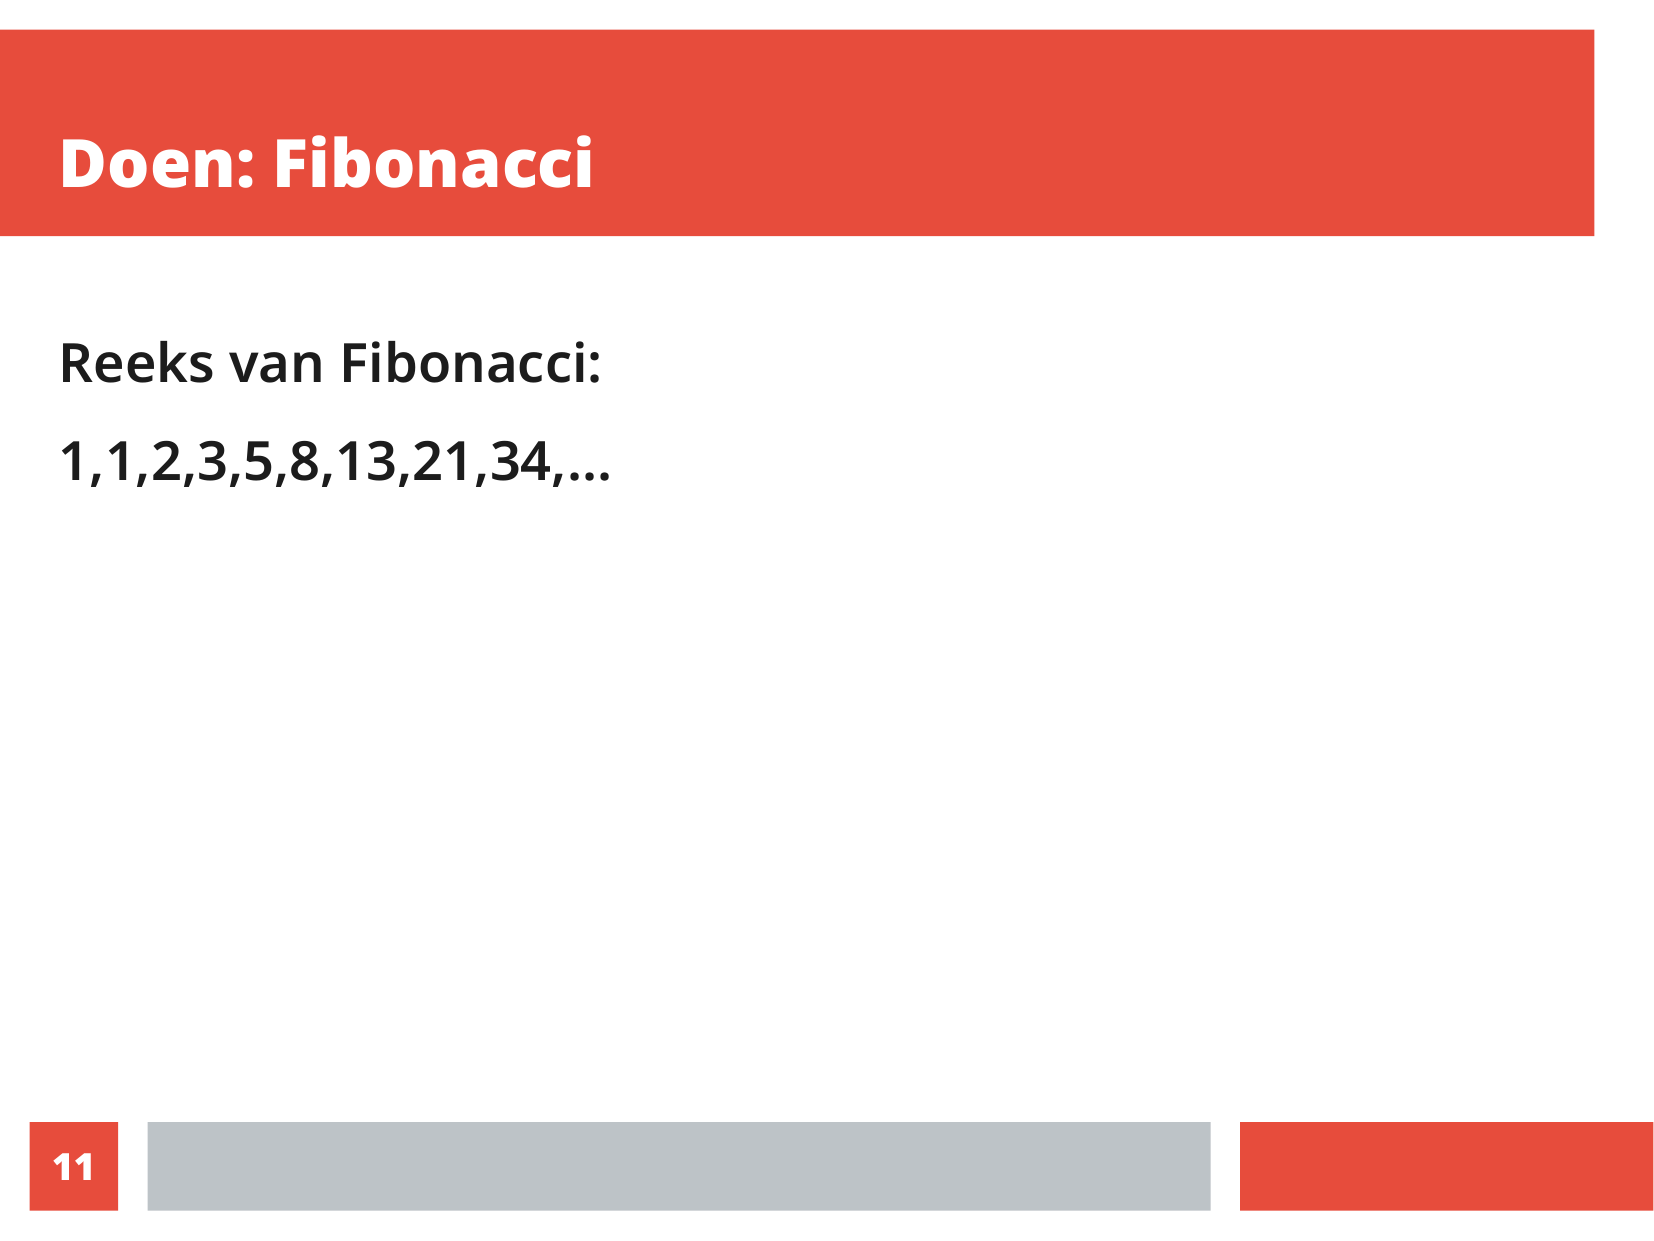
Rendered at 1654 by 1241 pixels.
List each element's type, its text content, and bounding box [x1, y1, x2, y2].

list Reeks van Fibonacci: 1,1,2,3,5,8,13,21,34,... [59, 324, 1565, 1093]
title Doen: Fibonacci [59, 59, 1595, 207]
